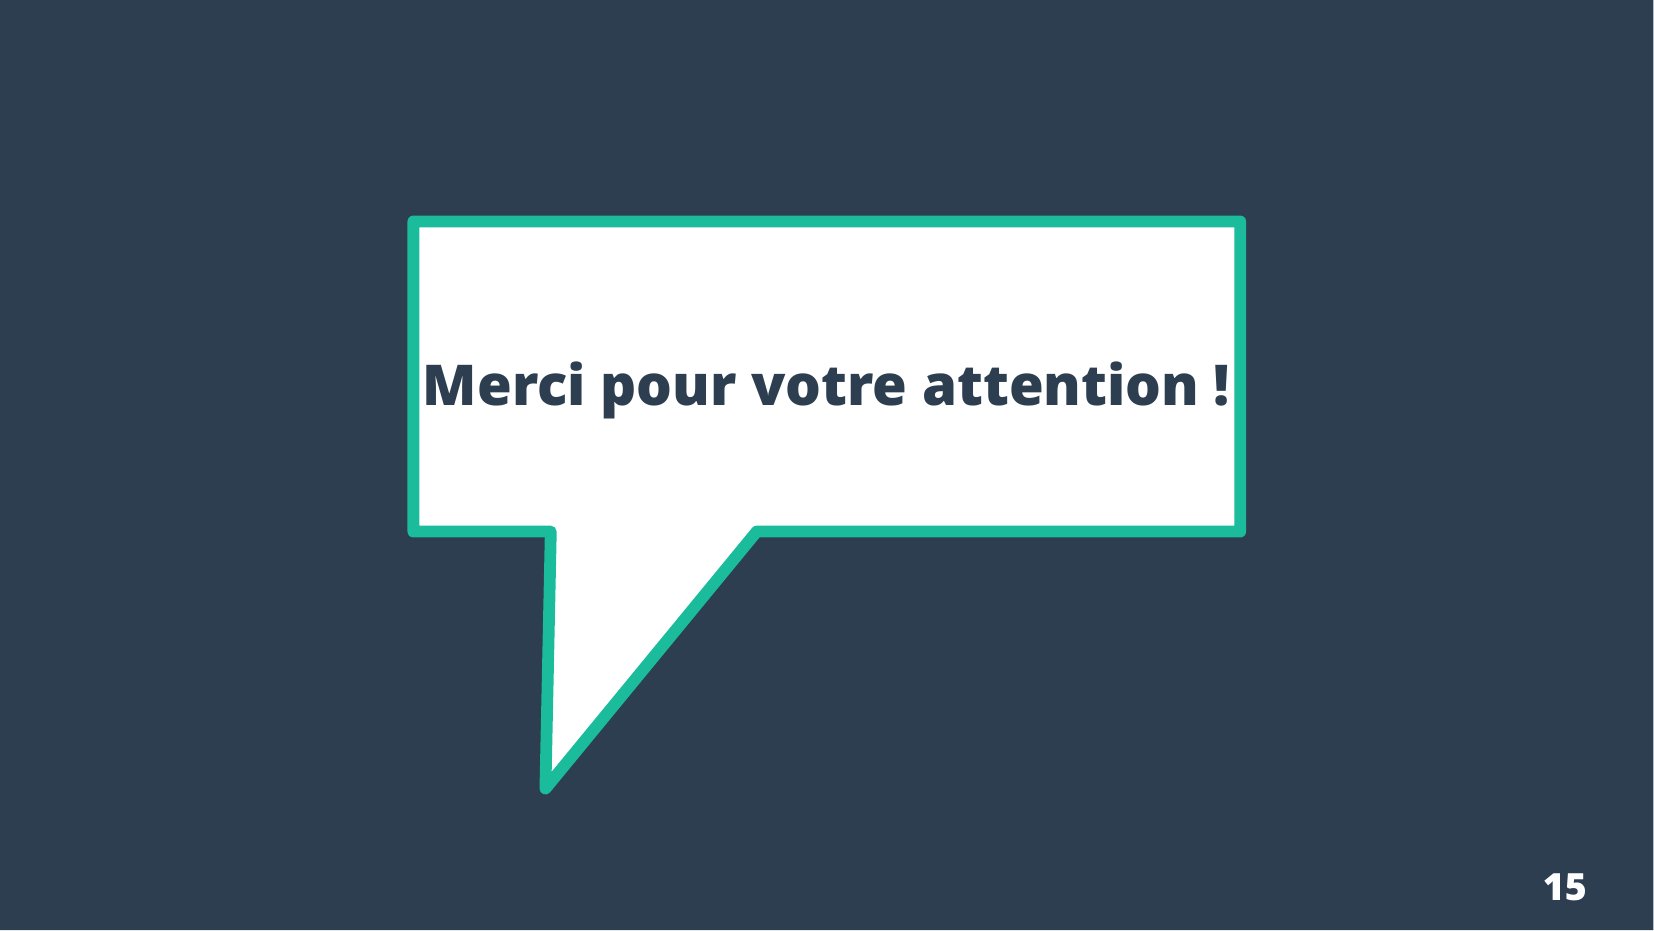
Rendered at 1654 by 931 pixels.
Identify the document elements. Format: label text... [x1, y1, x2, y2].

title Merci pour votre attention ! [59, 324, 1595, 443]
